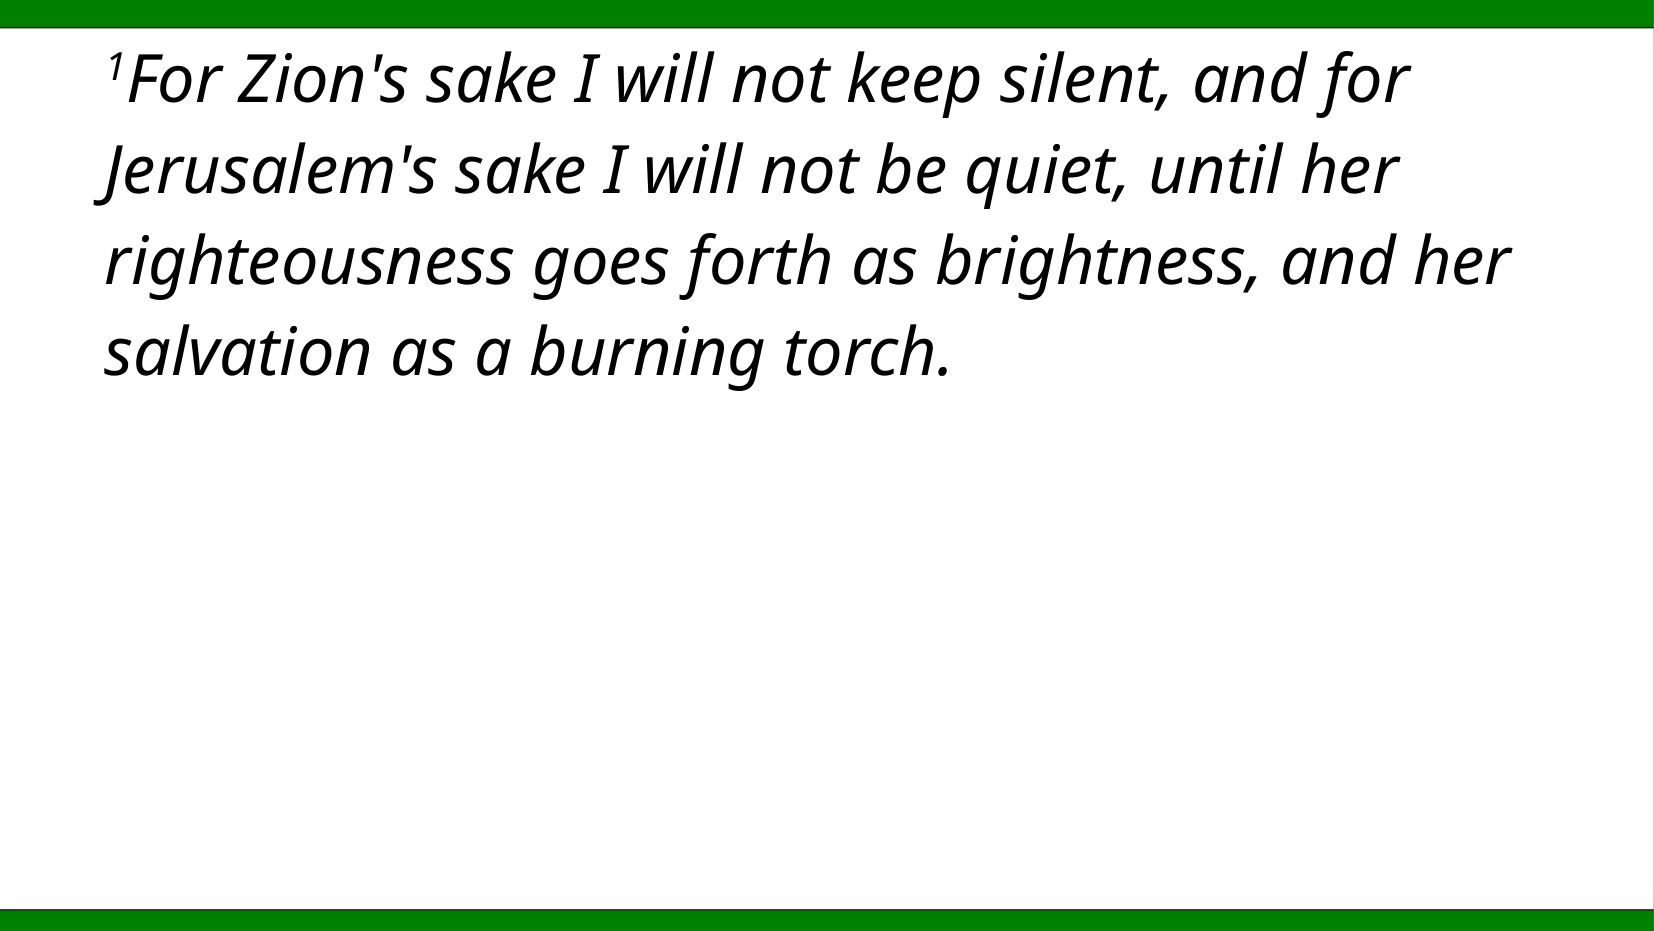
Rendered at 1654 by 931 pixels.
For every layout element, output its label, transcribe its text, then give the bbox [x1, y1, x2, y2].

text_box 1For Zion's sake I will not keep silent, and for Jerusalem's sake I will not be quiet, until her righteousness goes forth as brightness, and her salvation as a burning torch. [90, 24, 1591, 395]
picture [0, 0, 1654, 931]
